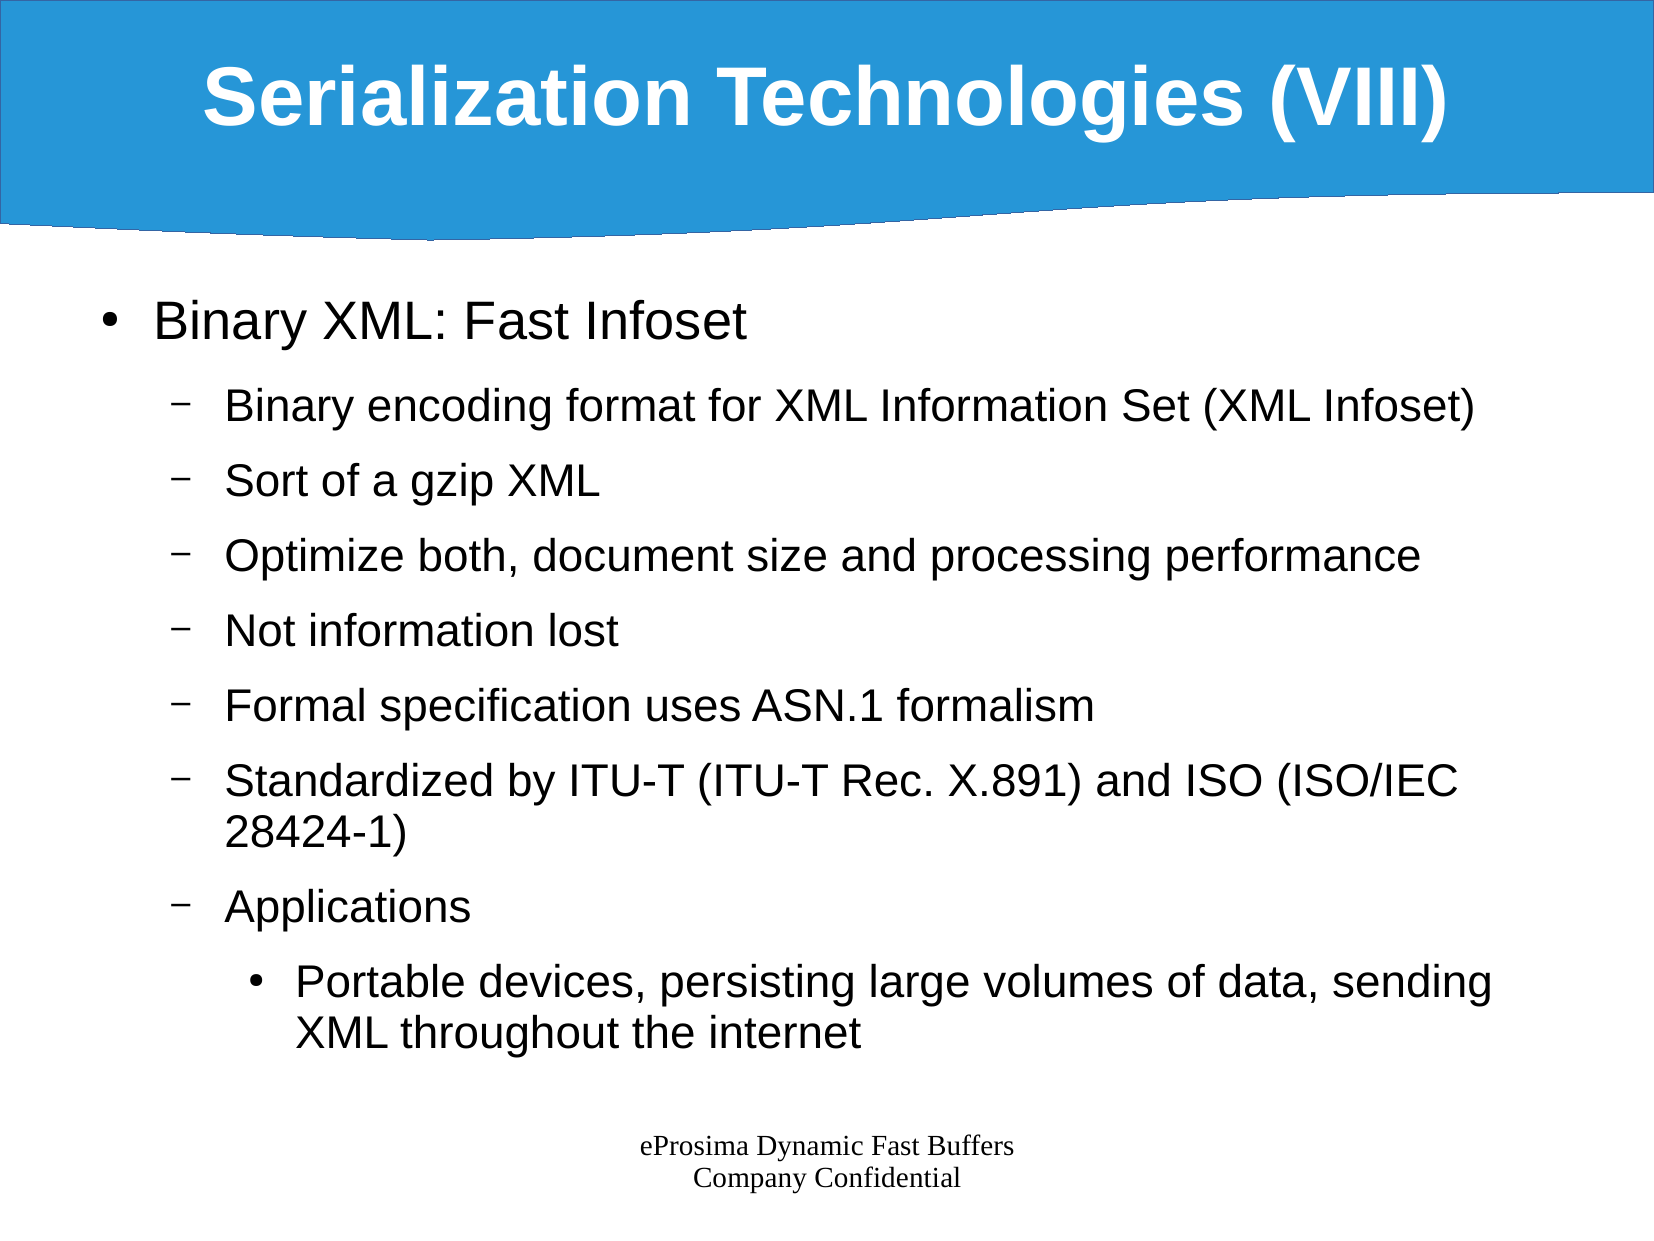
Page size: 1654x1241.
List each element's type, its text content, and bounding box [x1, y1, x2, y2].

list Binary XML: Fast Infoset Binary encoding format for XML Information Set (XML Infoset) Sort of a gzip XML Optimize both, document size and processing performance Not information lost Formal specification uses ASN.1 formalism Standardized by ITU-T (ITU-T Rec. X.891) and ISO (ISO/IEC 28424-1) Applications Portable devices, persisting large volumes of data, sending XML throughout the internet [82, 290, 1571, 1141]
text_box Serialization Technologies (VIII) [0, 0, 1654, 241]
